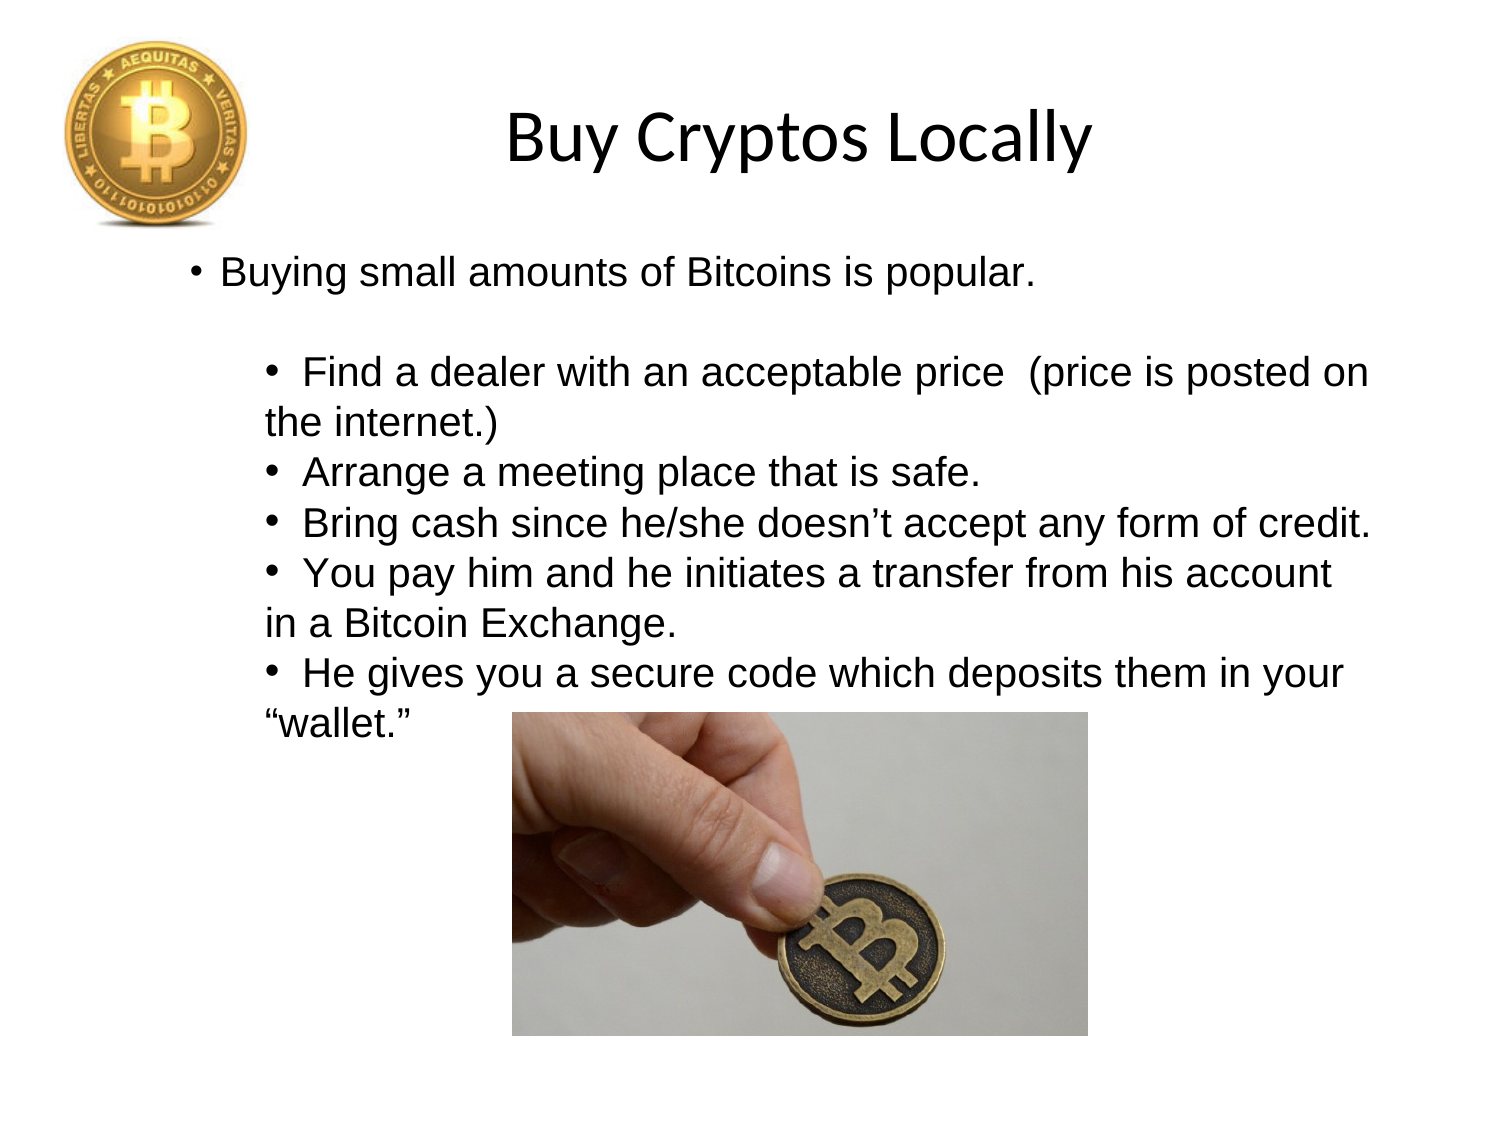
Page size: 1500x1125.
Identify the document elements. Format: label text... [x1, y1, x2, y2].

text_box Buy Cryptos Locally [275, 37, 1326, 225]
picture [512, 712, 1088, 1036]
picture [62, 37, 250, 230]
text_box Buying small amounts of Bitcoins is popular. Find a dealer with an acceptable price (price is posted on the internet.) Arrange a meeting place that is safe. Bring cash since he/she doesn’t accept any form of credit. You pay him and he initiates a transfer from his account in a Bitcoin Exchange. He gives you a secure code which deposits them in your “wallet.” [174, 237, 1388, 804]
